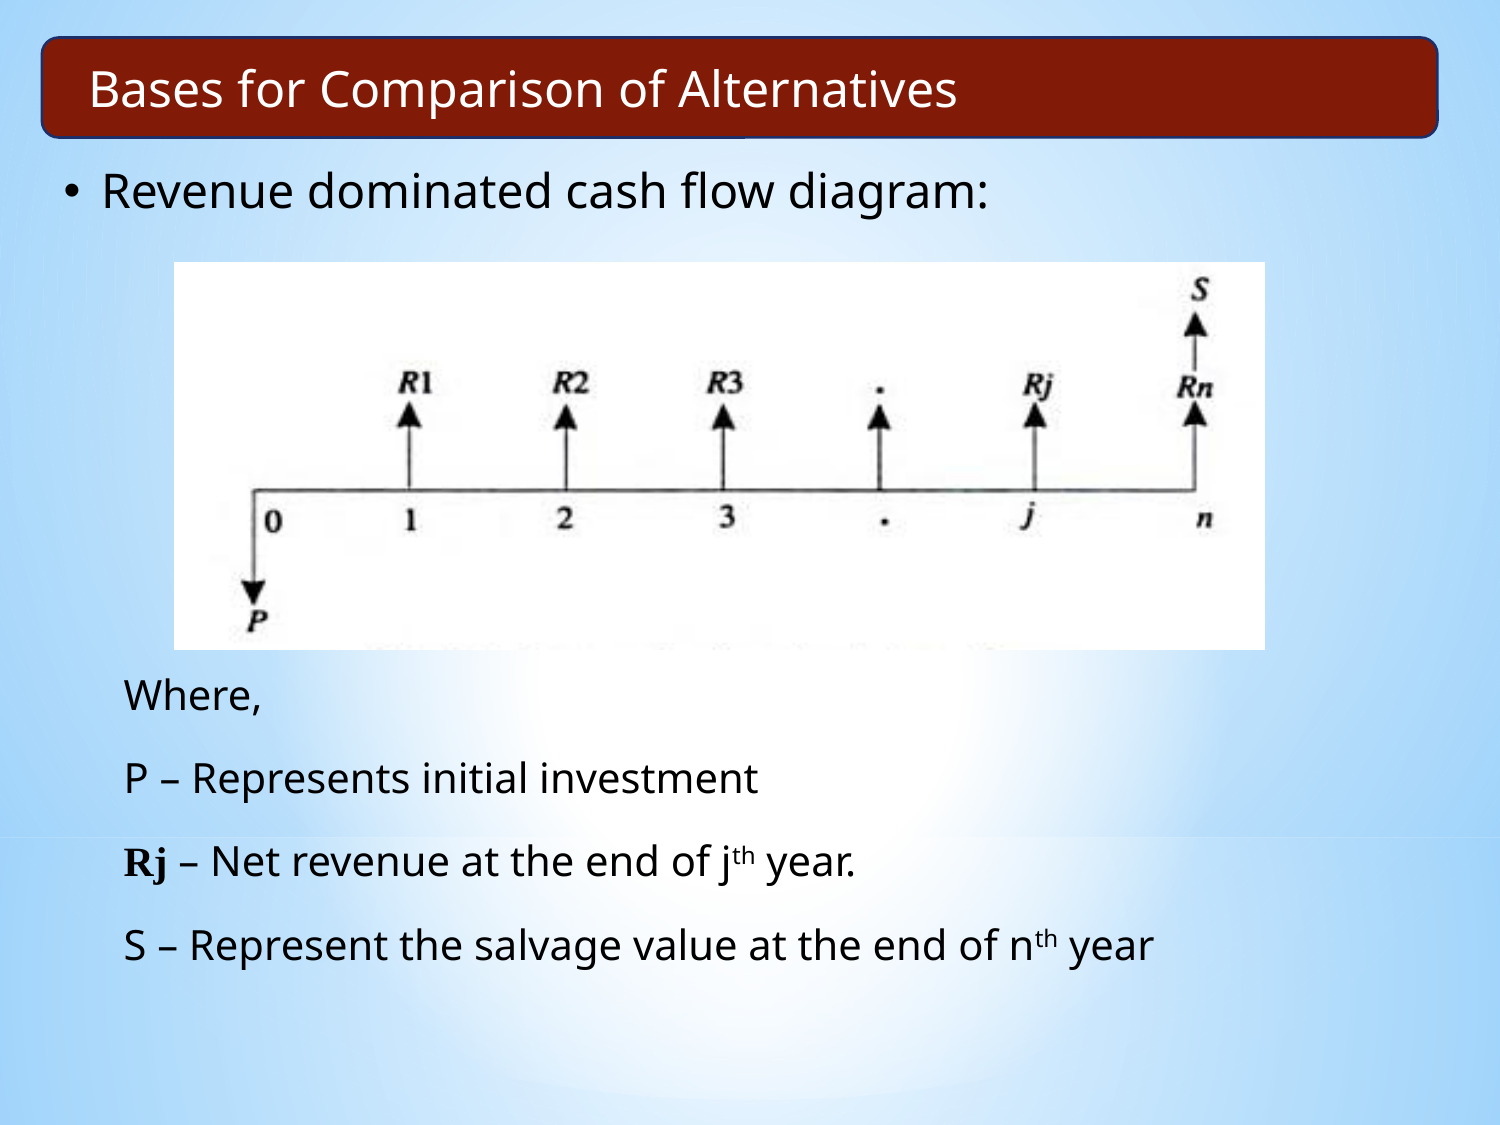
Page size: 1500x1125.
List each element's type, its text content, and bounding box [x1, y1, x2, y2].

picture [174, 262, 1265, 650]
title Bases for Comparison of Alternatives [73, 50, 1403, 124]
text_box Revenue dominated cash flow diagram: Where, P – Represents initial investment Rj – Net revenue at the end of jth year. S – Represent the salvage value at the end of nth year [24, 124, 1438, 963]
text_box [41, 37, 1438, 124]
